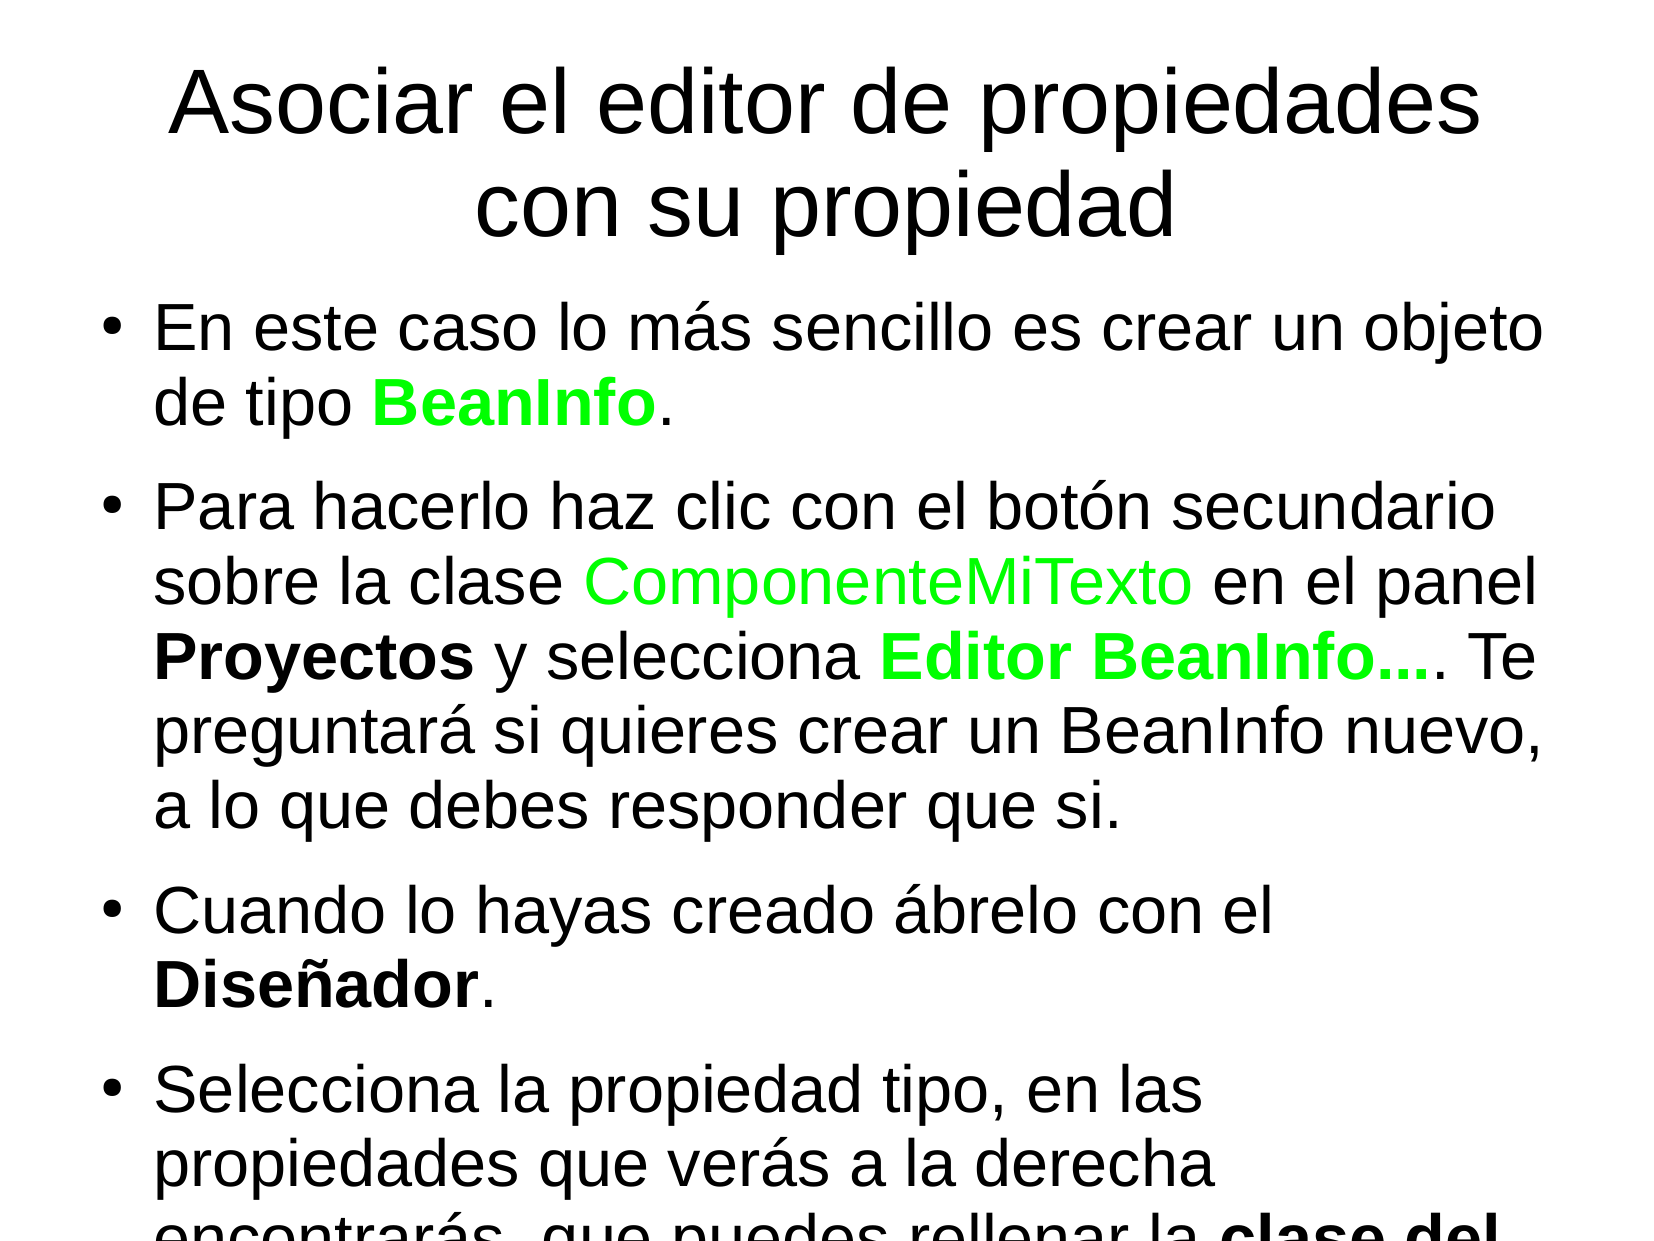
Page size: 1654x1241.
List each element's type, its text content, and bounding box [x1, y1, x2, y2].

list En este caso lo más sencillo es crear un objeto de tipo BeanInfo. Para hacerlo haz clic con el botón secundario sobre la clase ComponenteMiTexto en el panel Proyectos y selecciona Editor BeanInfo.... Te preguntará si quieres crear un BeanInfo nuevo, a lo que debes responder que si. Cuando lo hayas creado ábrelo con el Diseñador. Selecciona la propiedad tipo, en las propiedades que verás a la derecha encontrarás que puedes rellenar la clase del Editor de propiedades. Aquí debes poner la clase misControles.tipoPropertyEditor.class [82, 290, 1571, 1109]
title Asociar el editor de propiedades con su propiedad [82, 50, 1571, 256]
